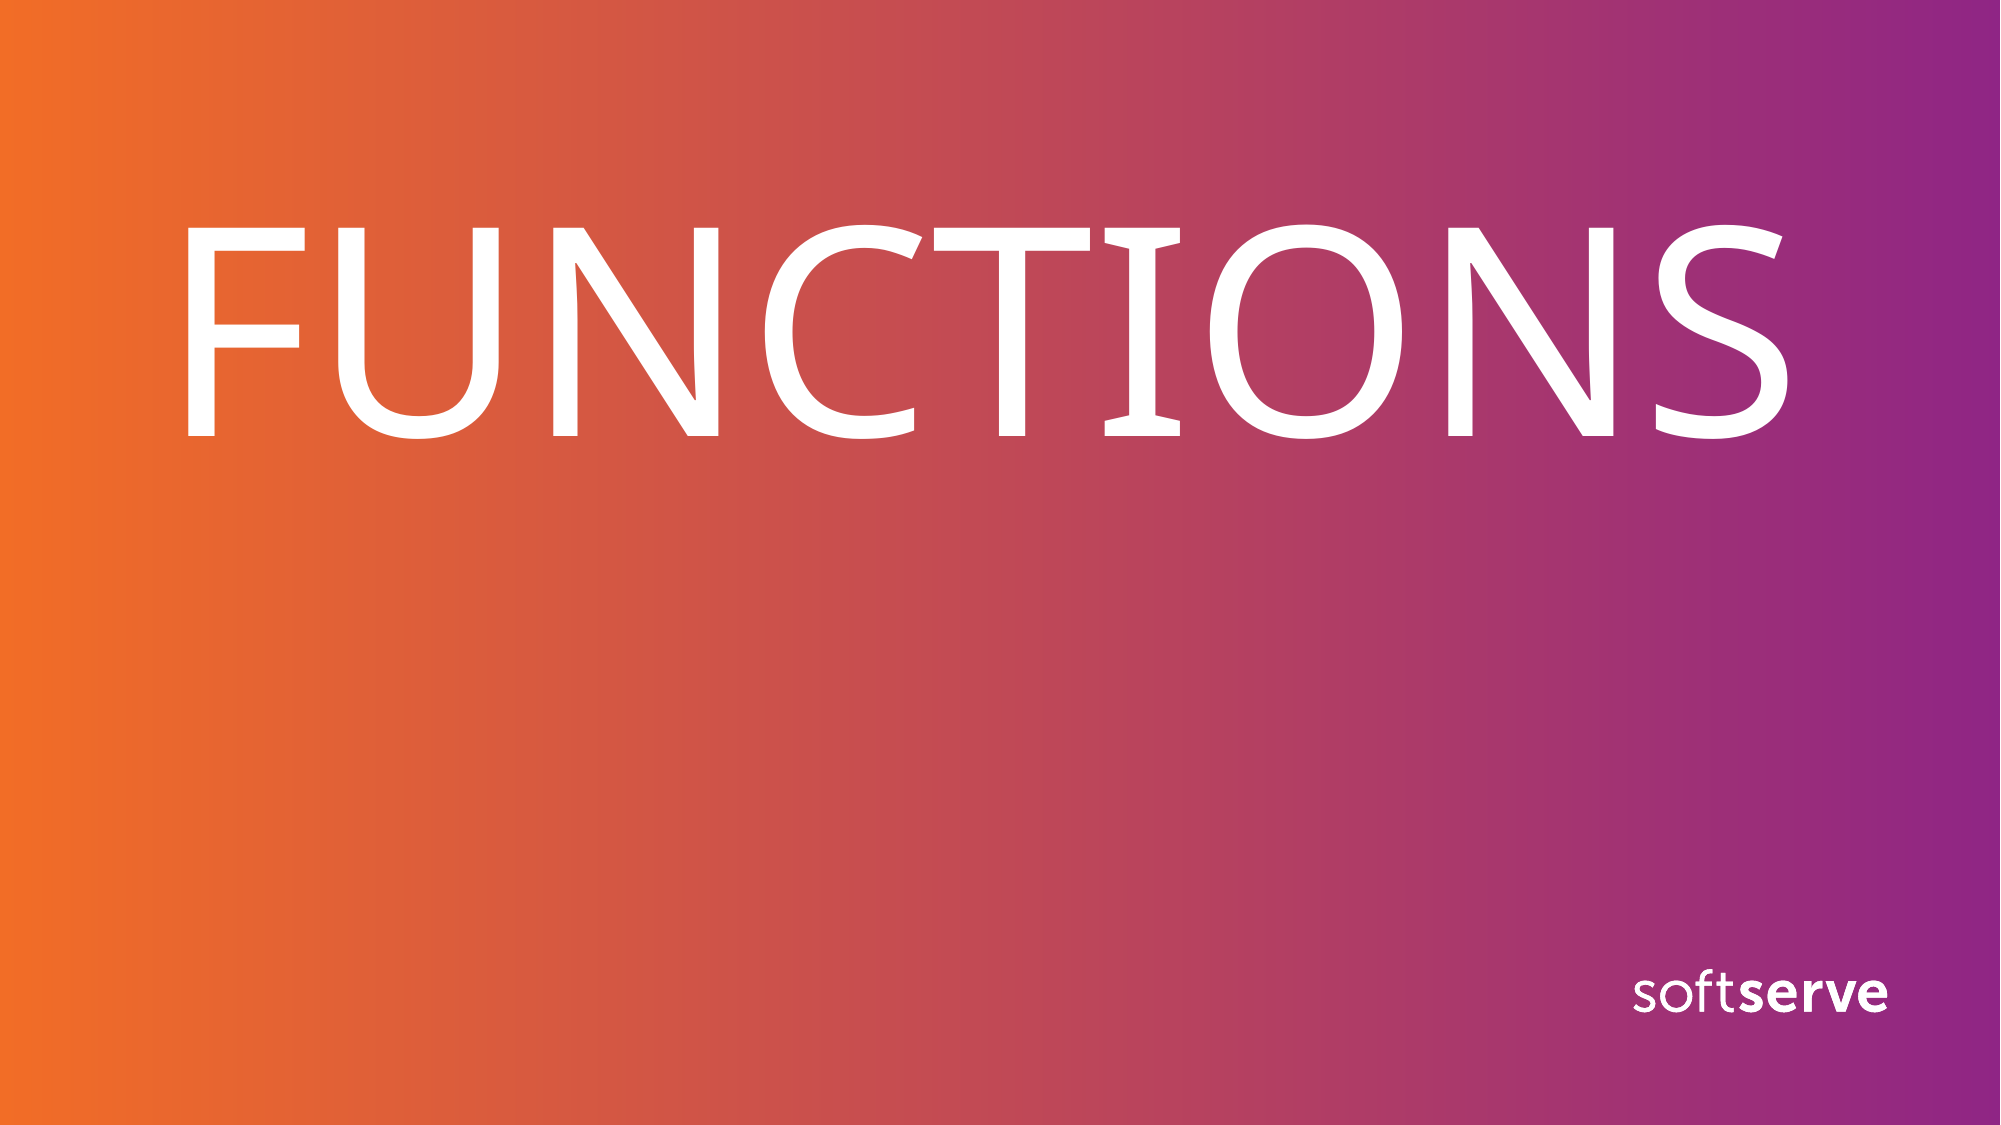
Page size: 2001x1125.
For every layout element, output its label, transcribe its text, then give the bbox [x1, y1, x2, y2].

text_box FUNCTIONS [0, 28, 1999, 1125]
